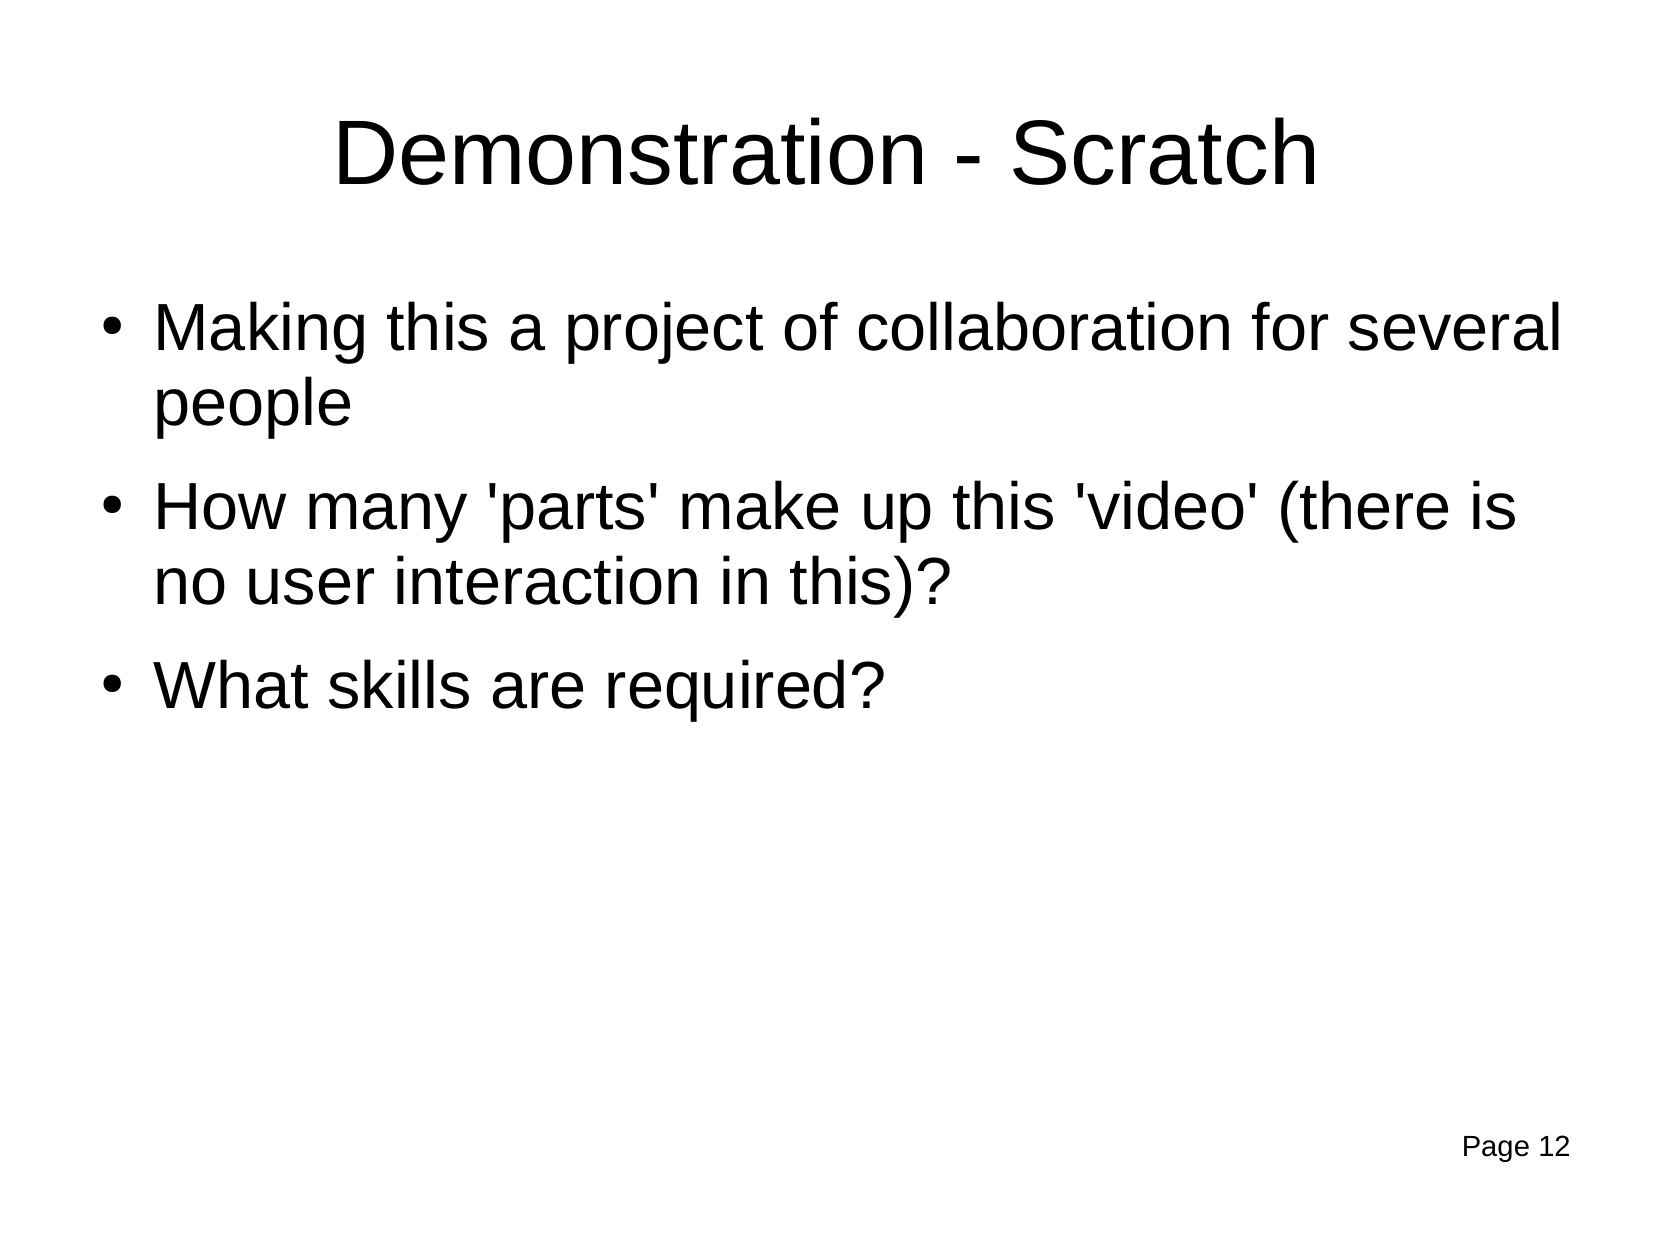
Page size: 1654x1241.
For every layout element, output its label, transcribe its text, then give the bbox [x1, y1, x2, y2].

list Making this a project of collaboration for several people How many 'parts' make up this 'video' (there is no user interaction in this)? What skills are required? [82, 290, 1571, 1010]
title Demonstration - Scratch [82, 49, 1571, 257]
